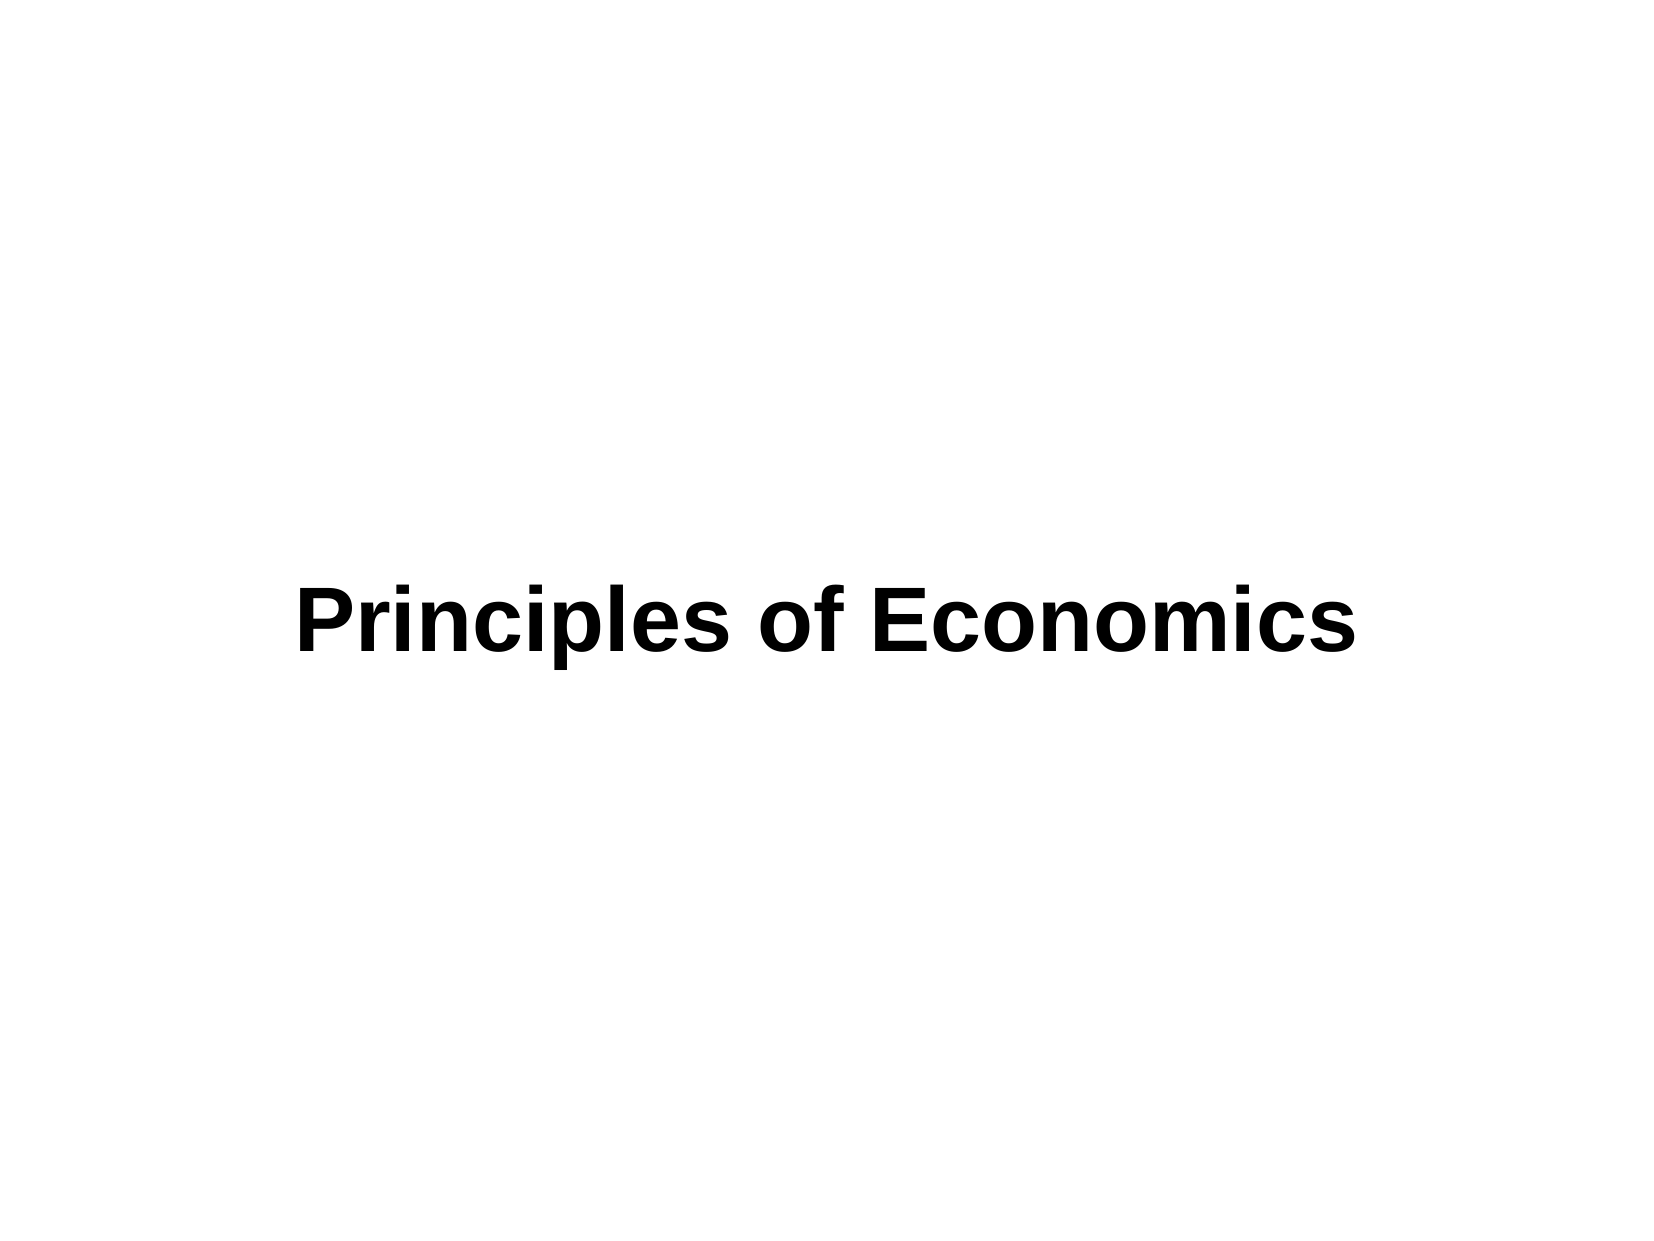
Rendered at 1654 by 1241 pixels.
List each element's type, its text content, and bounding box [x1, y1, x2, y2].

title Principles of Economics [82, 515, 1571, 724]
